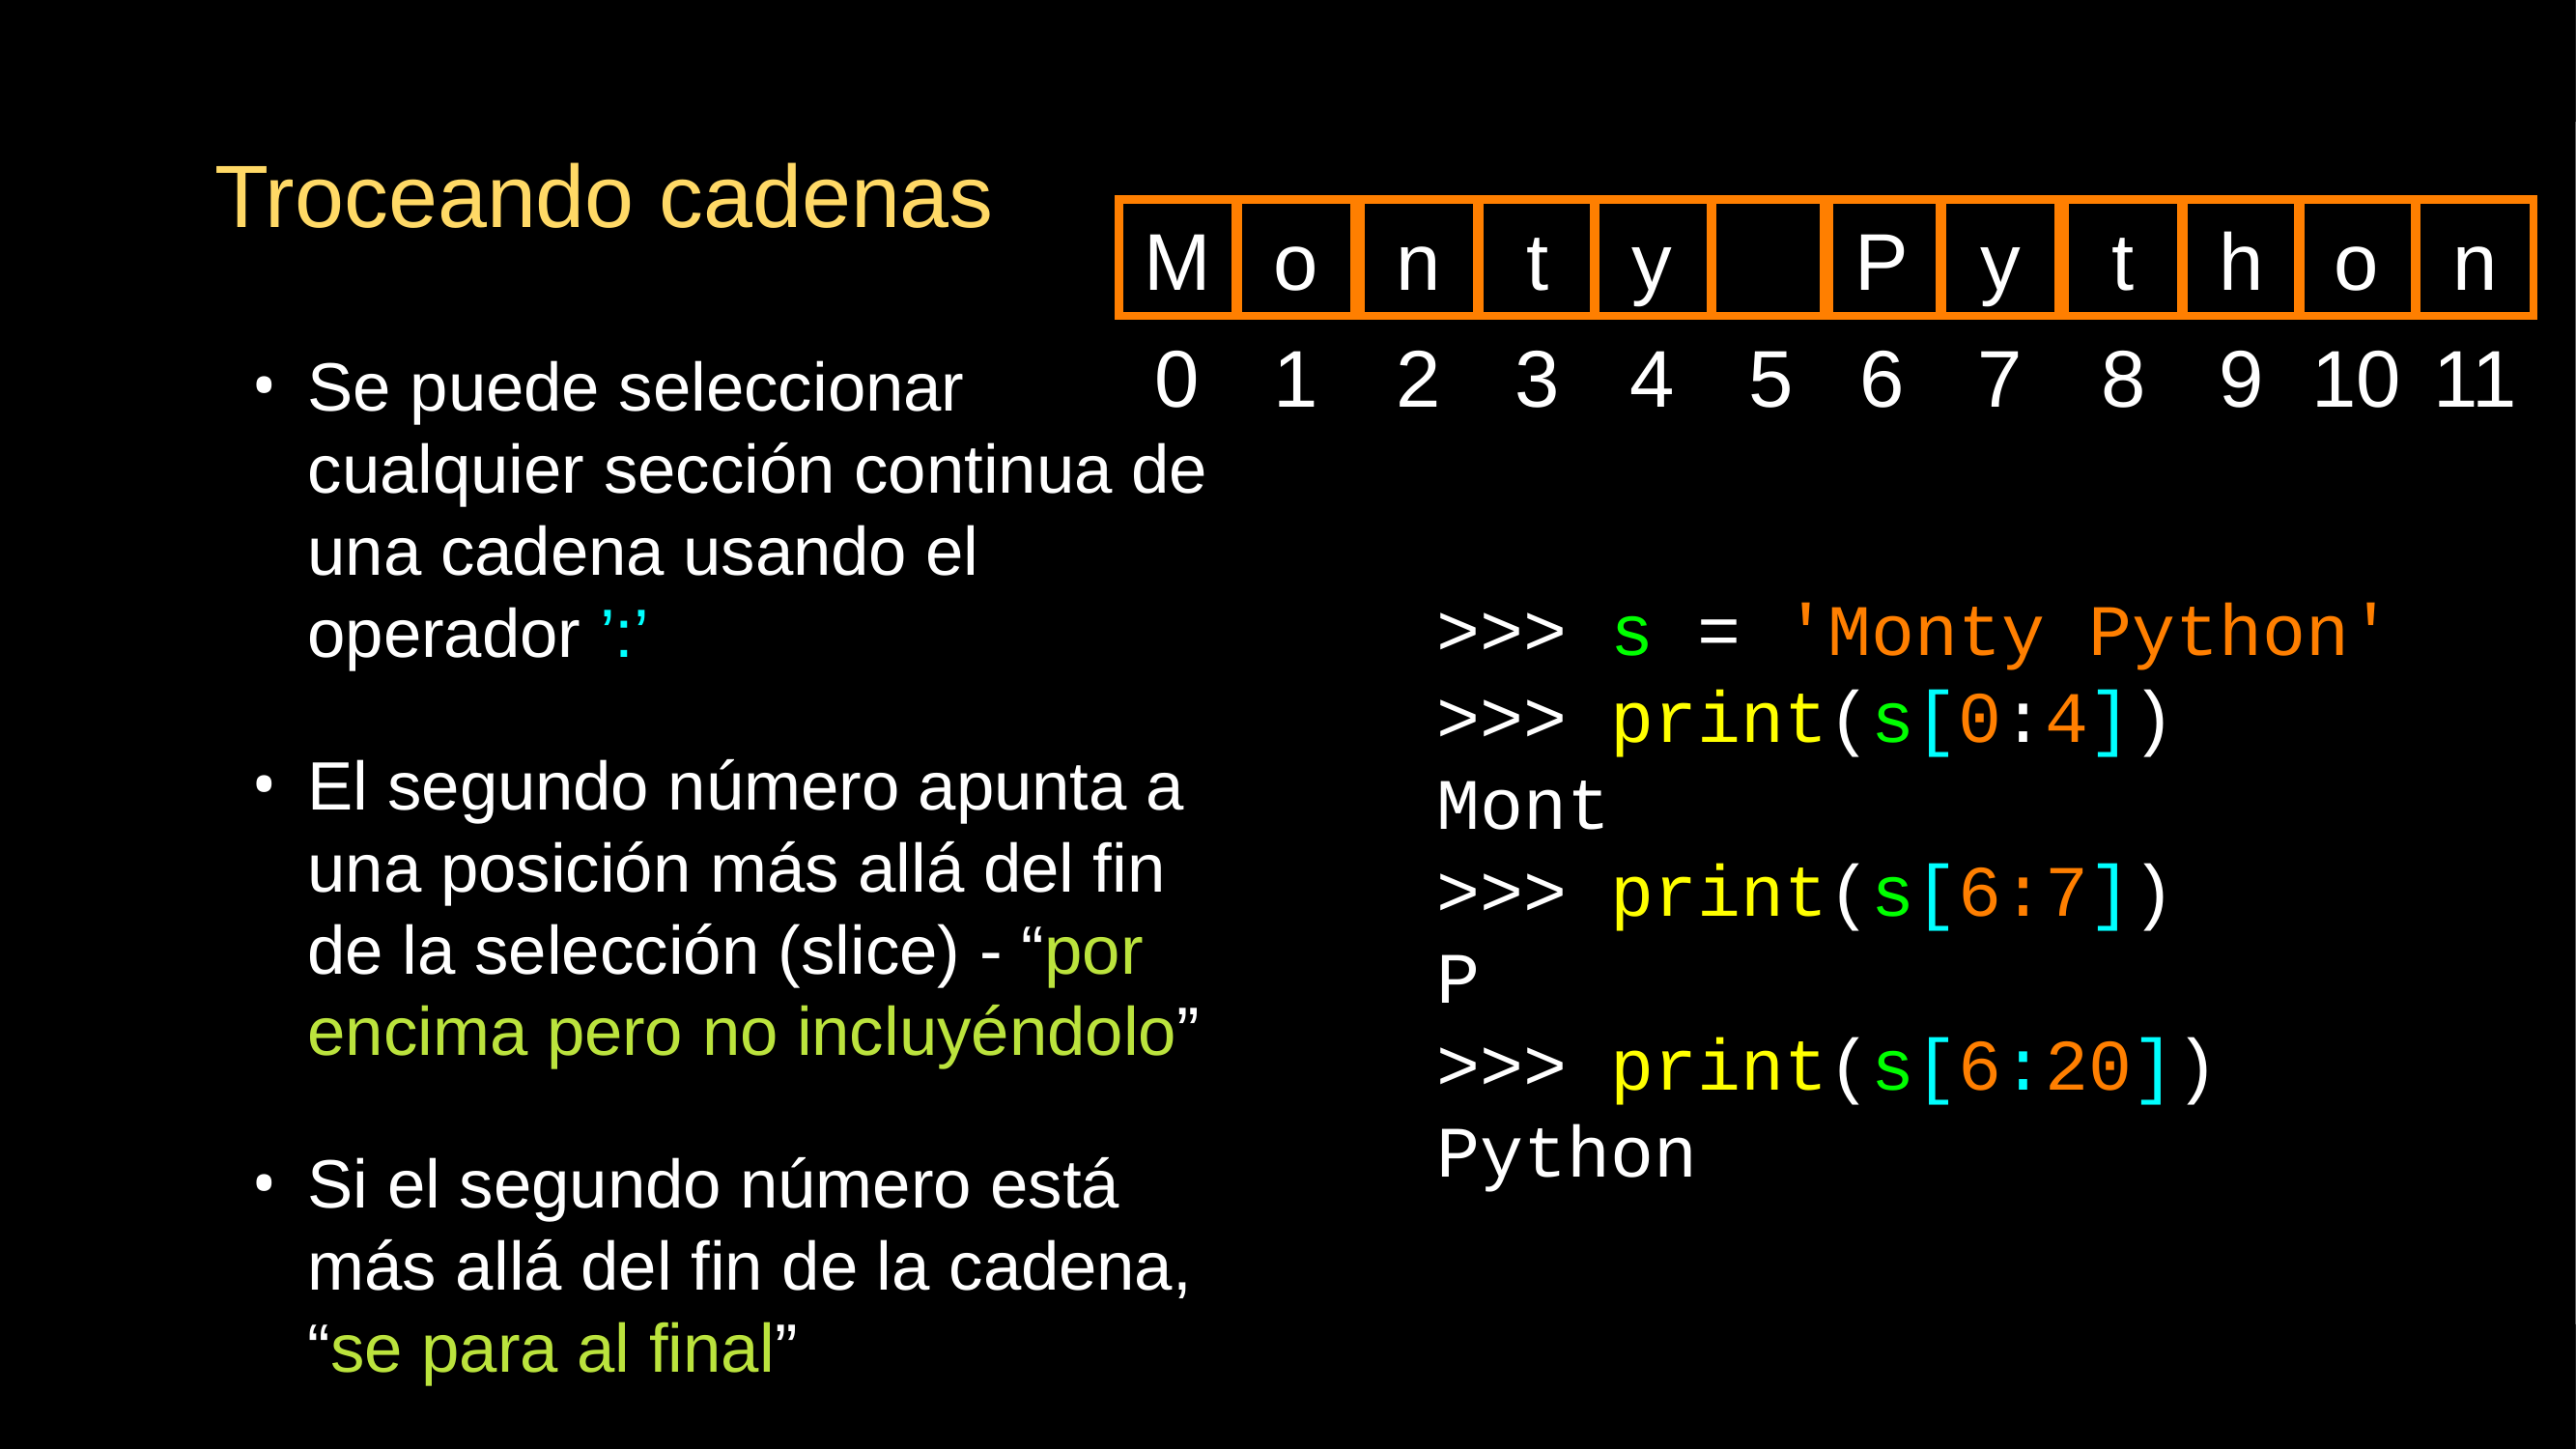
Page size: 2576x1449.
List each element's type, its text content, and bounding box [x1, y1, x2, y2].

text_box o [2298, 199, 2416, 317]
list Se puede seleccionar cualquier sección continua de una cadena usando el operador ’:’ El segundo número apunta a una posición más allá del fin de la selección (slice) - “por encima pero no incluyéndolo” Si el segundo número está más allá del fin de la cadena, “se para al final” [183, 412, 1230, 1317]
text_box 7 [1941, 317, 2059, 434]
text_box 5 [1713, 320, 1823, 434]
text_box o [1237, 199, 1355, 317]
text_box 3 [1479, 317, 1594, 434]
text_box 6 [1823, 317, 1940, 434]
text_box P [1823, 199, 1940, 317]
text_box 11 [2417, 317, 2534, 434]
text_box 2 [1360, 317, 1478, 434]
text_box >>> s = 'Monty Python' >>> print(s[0:4]) Mont >>> print(s[6:7]) P >>> print(s[6:20]) Python [1436, 530, 2476, 1244]
title Troceando cadenas [102, 57, 1107, 327]
text_box t [2064, 199, 2182, 317]
text_box y [1594, 199, 1709, 317]
text_box 9 [2183, 317, 2298, 434]
text_box h [2183, 199, 2298, 317]
text_box 0 [1118, 317, 1236, 434]
text_box n [1360, 199, 1478, 317]
text_box 1 [1237, 317, 1355, 434]
text_box t [1479, 199, 1594, 317]
text_box M [1118, 199, 1236, 317]
text_box y [1941, 199, 2059, 317]
text_box 8 [2064, 317, 2182, 434]
text_box 10 [2298, 317, 2416, 434]
text_box 4 [1594, 317, 1711, 434]
text_box n [2417, 199, 2534, 317]
